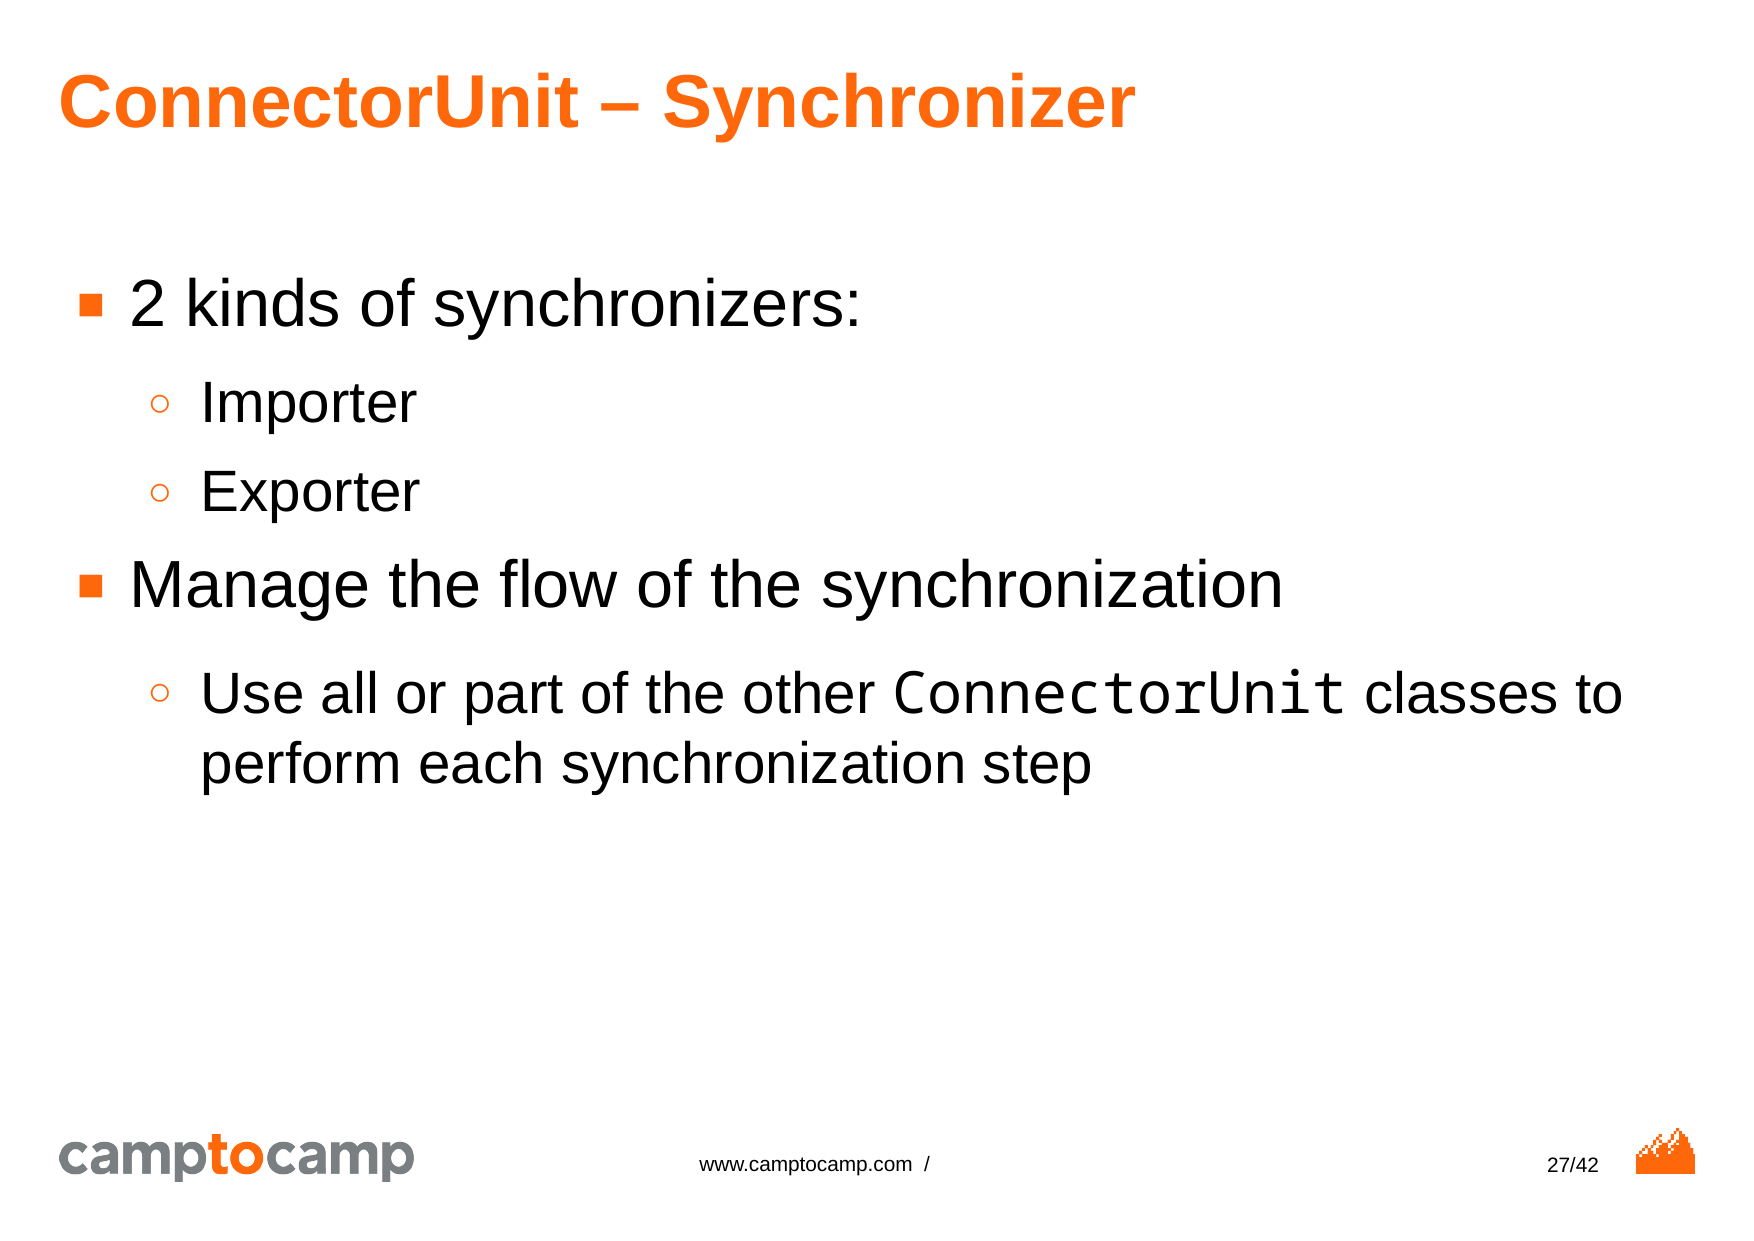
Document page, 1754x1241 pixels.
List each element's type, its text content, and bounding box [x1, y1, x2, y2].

picture [59, 1134, 414, 1182]
picture [1636, 1128, 1695, 1174]
title ConnectorUnit – Synchronizer [59, 59, 1695, 247]
list 2 kinds of synchronizers: Importer Exporter Manage the flow of the synchronization Use all or part of the other ConnectorUnit classes to perform each synchronization step [59, 265, 1696, 917]
